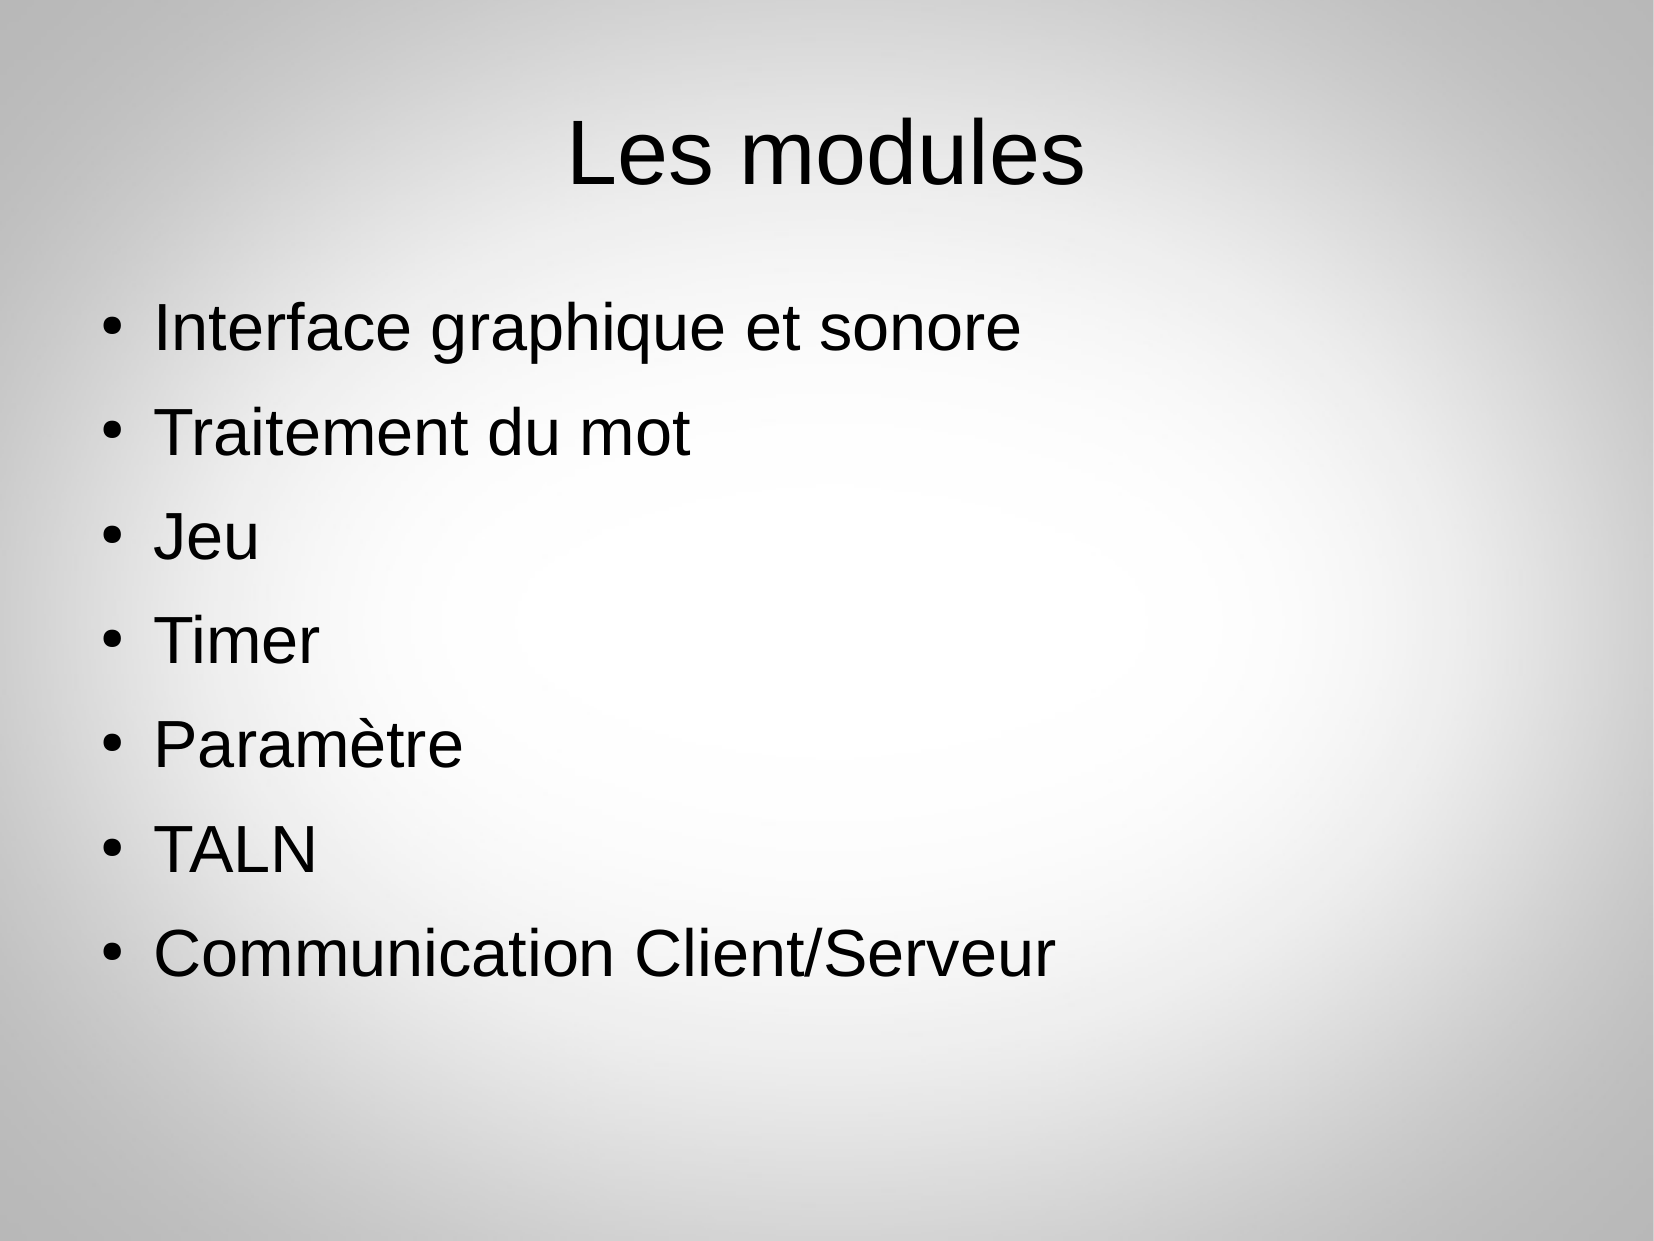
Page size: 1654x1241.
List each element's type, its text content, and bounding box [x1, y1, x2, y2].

title Les modules [82, 49, 1571, 257]
list Interface graphique et sonore Traitement du mot Jeu Timer Paramètre TALN Communication Client/Serveur [82, 290, 1571, 1010]
picture [0, 0, 1654, 1241]
